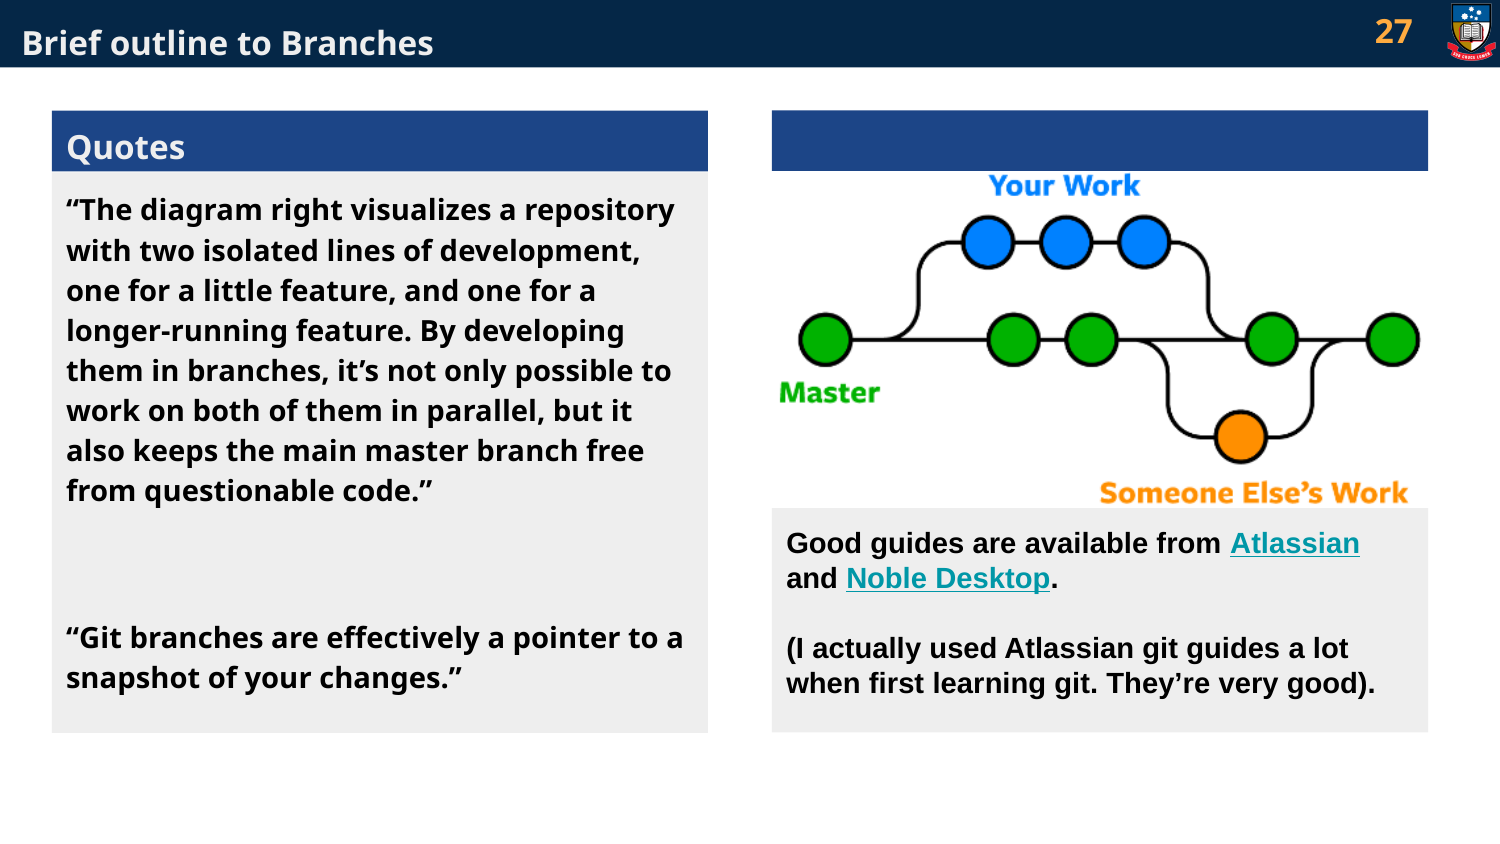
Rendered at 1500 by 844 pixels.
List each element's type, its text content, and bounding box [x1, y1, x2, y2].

slide_number <number> [1338, 0, 1428, 65]
picture [771, 171, 1429, 508]
title Quotes [51, 110, 708, 171]
picture [1446, 1, 1497, 63]
subtitle Brief outline to Branches [6, 1, 728, 63]
list “The diagram right visualizes a repository with two isolated lines of development, one for a little feature, and one for a longer-running feature. By developing them in branches, it’s not only possible to work on both of them in parallel, but it also keeps the main master branch free from questionable code.” “Git branches are effectively a pointer to a snapshot of your changes.” [51, 171, 708, 732]
text_box Good guides are available from Atlassian and Noble Desktop. (I actually used Atlassian git guides a lot when first learning git. They’re very good). [771, 509, 1428, 732]
